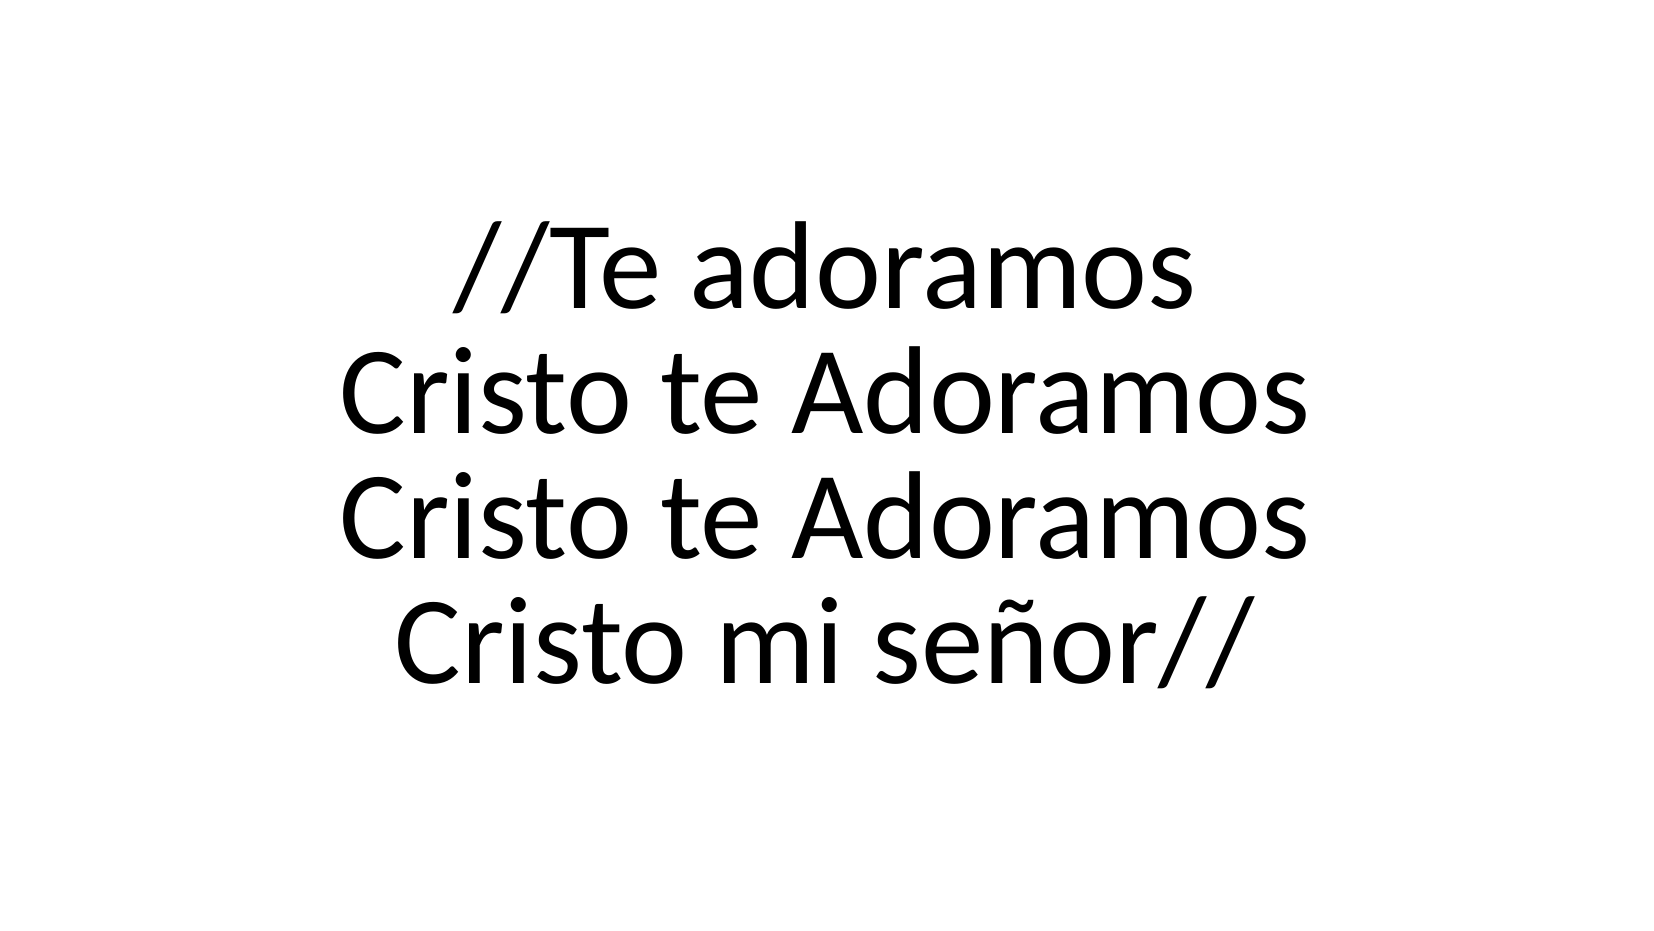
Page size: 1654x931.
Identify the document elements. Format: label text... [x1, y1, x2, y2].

title //Te adoramos Cristo te Adoramos Cristo te Adoramos Cristo mi señor// [0, 0, 1653, 931]
